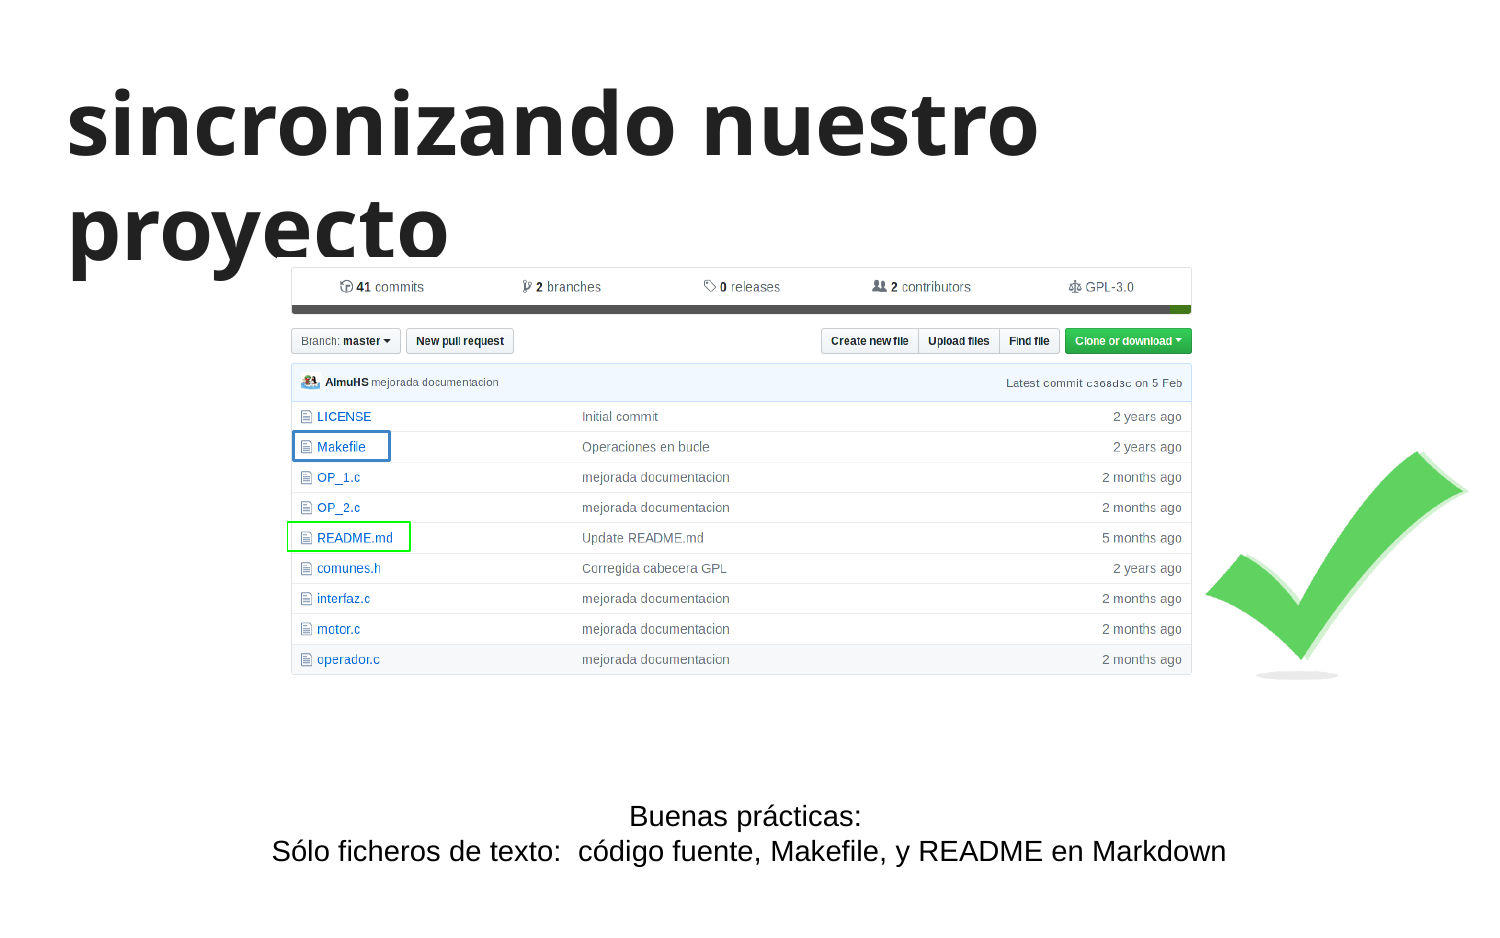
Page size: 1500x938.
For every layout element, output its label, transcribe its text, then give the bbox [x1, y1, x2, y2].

title sincronizando nuestro proyecto [51, 53, 1449, 200]
text_box Buenas prácticas: Sólo ficheros de texto: código fuente, Makefile, y README en Markdown [234, 781, 1266, 858]
picture [277, 257, 1469, 680]
